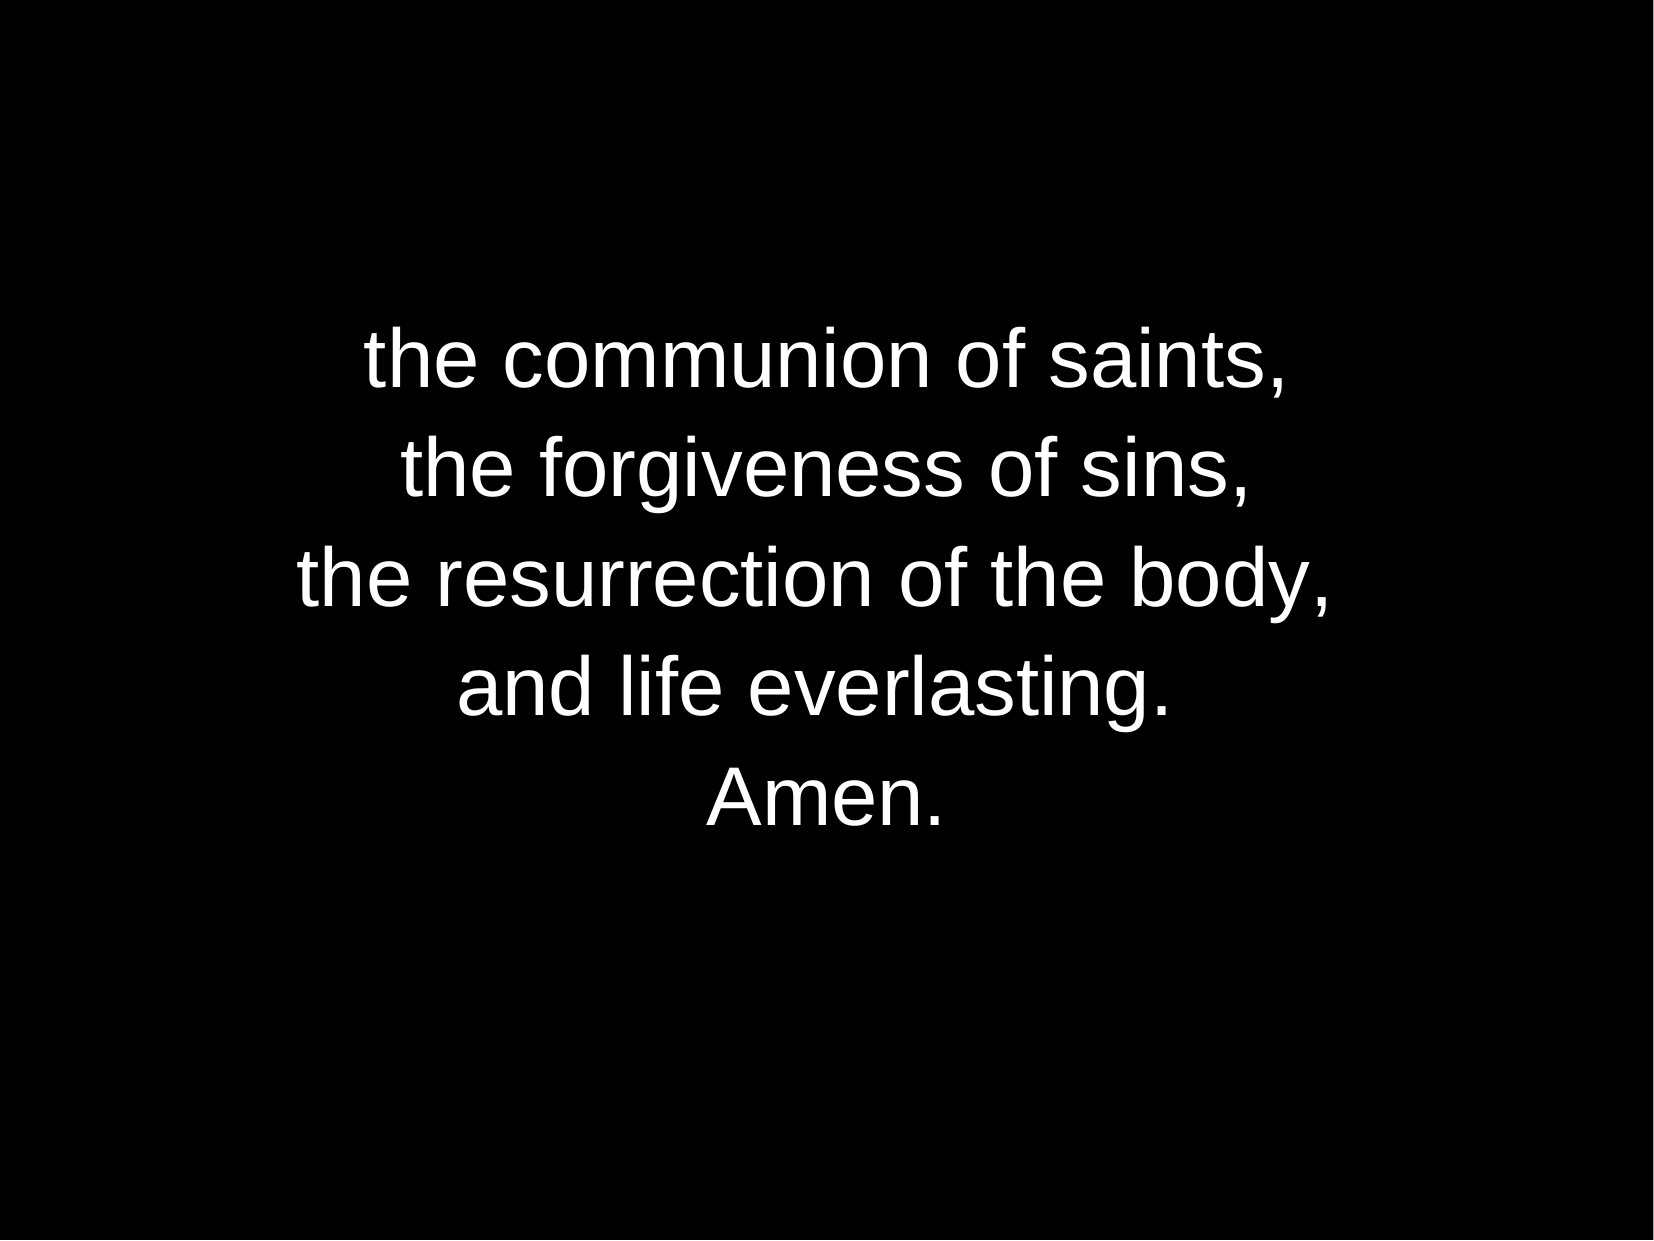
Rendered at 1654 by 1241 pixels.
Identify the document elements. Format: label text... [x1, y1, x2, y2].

list the communion of saints, the forgiveness of sins, the resurrection of the body, and life everlasting. Amen. [0, 307, 1654, 1241]
